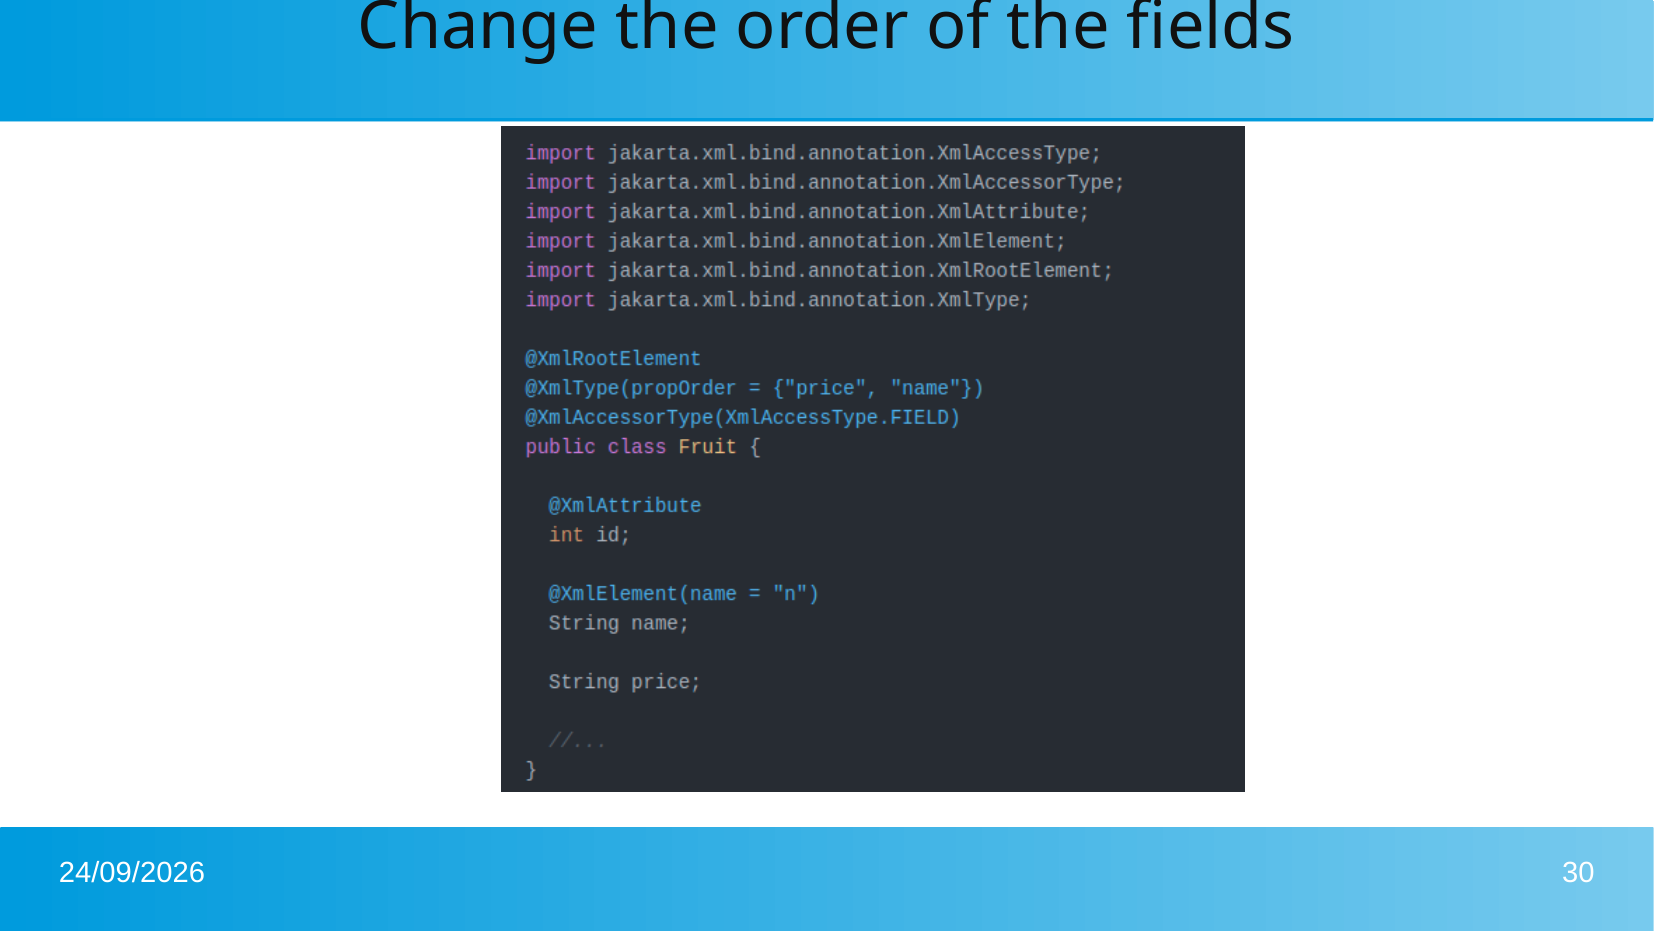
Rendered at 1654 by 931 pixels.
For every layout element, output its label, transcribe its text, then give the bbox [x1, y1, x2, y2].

picture [501, 126, 1245, 792]
title Change the order of the fields [59, 1, 1595, 135]
